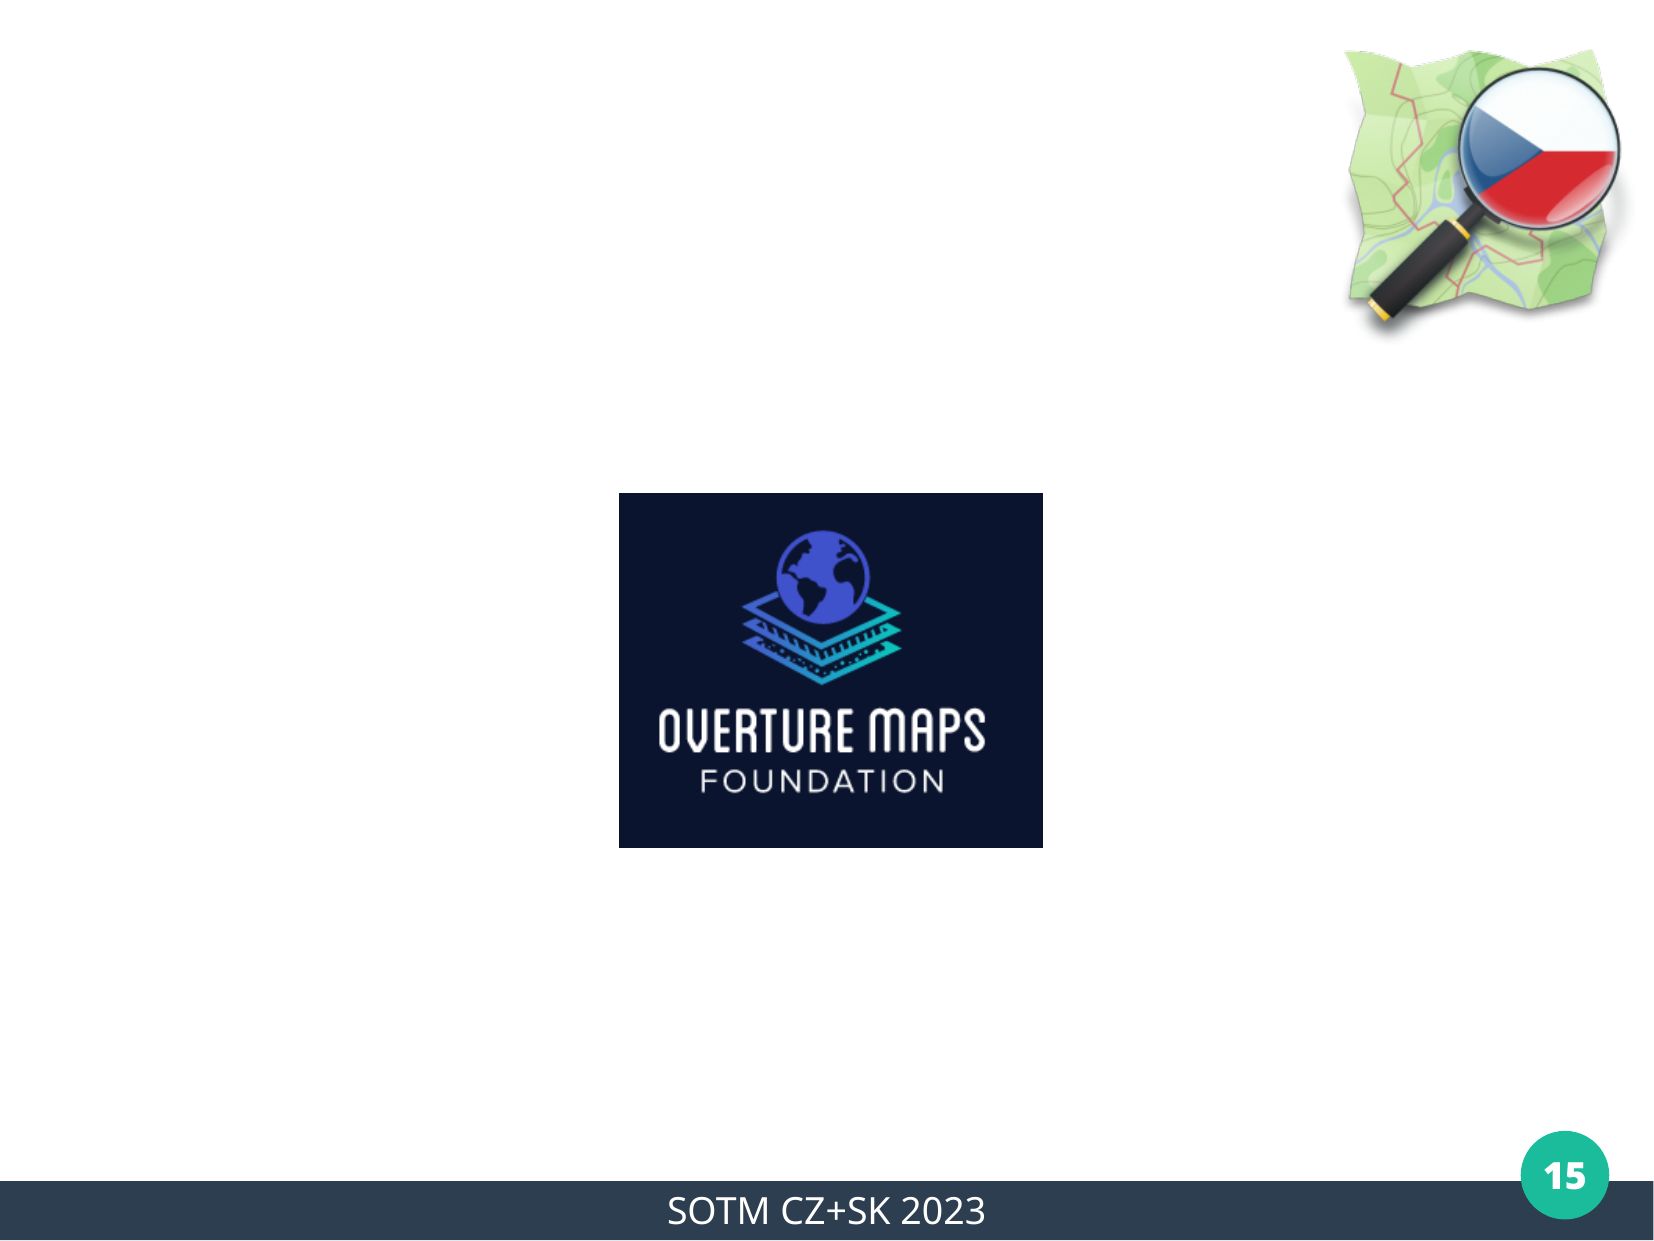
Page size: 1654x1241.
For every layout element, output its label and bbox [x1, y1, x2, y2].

picture [619, 493, 1043, 848]
picture [1334, 49, 1635, 350]
